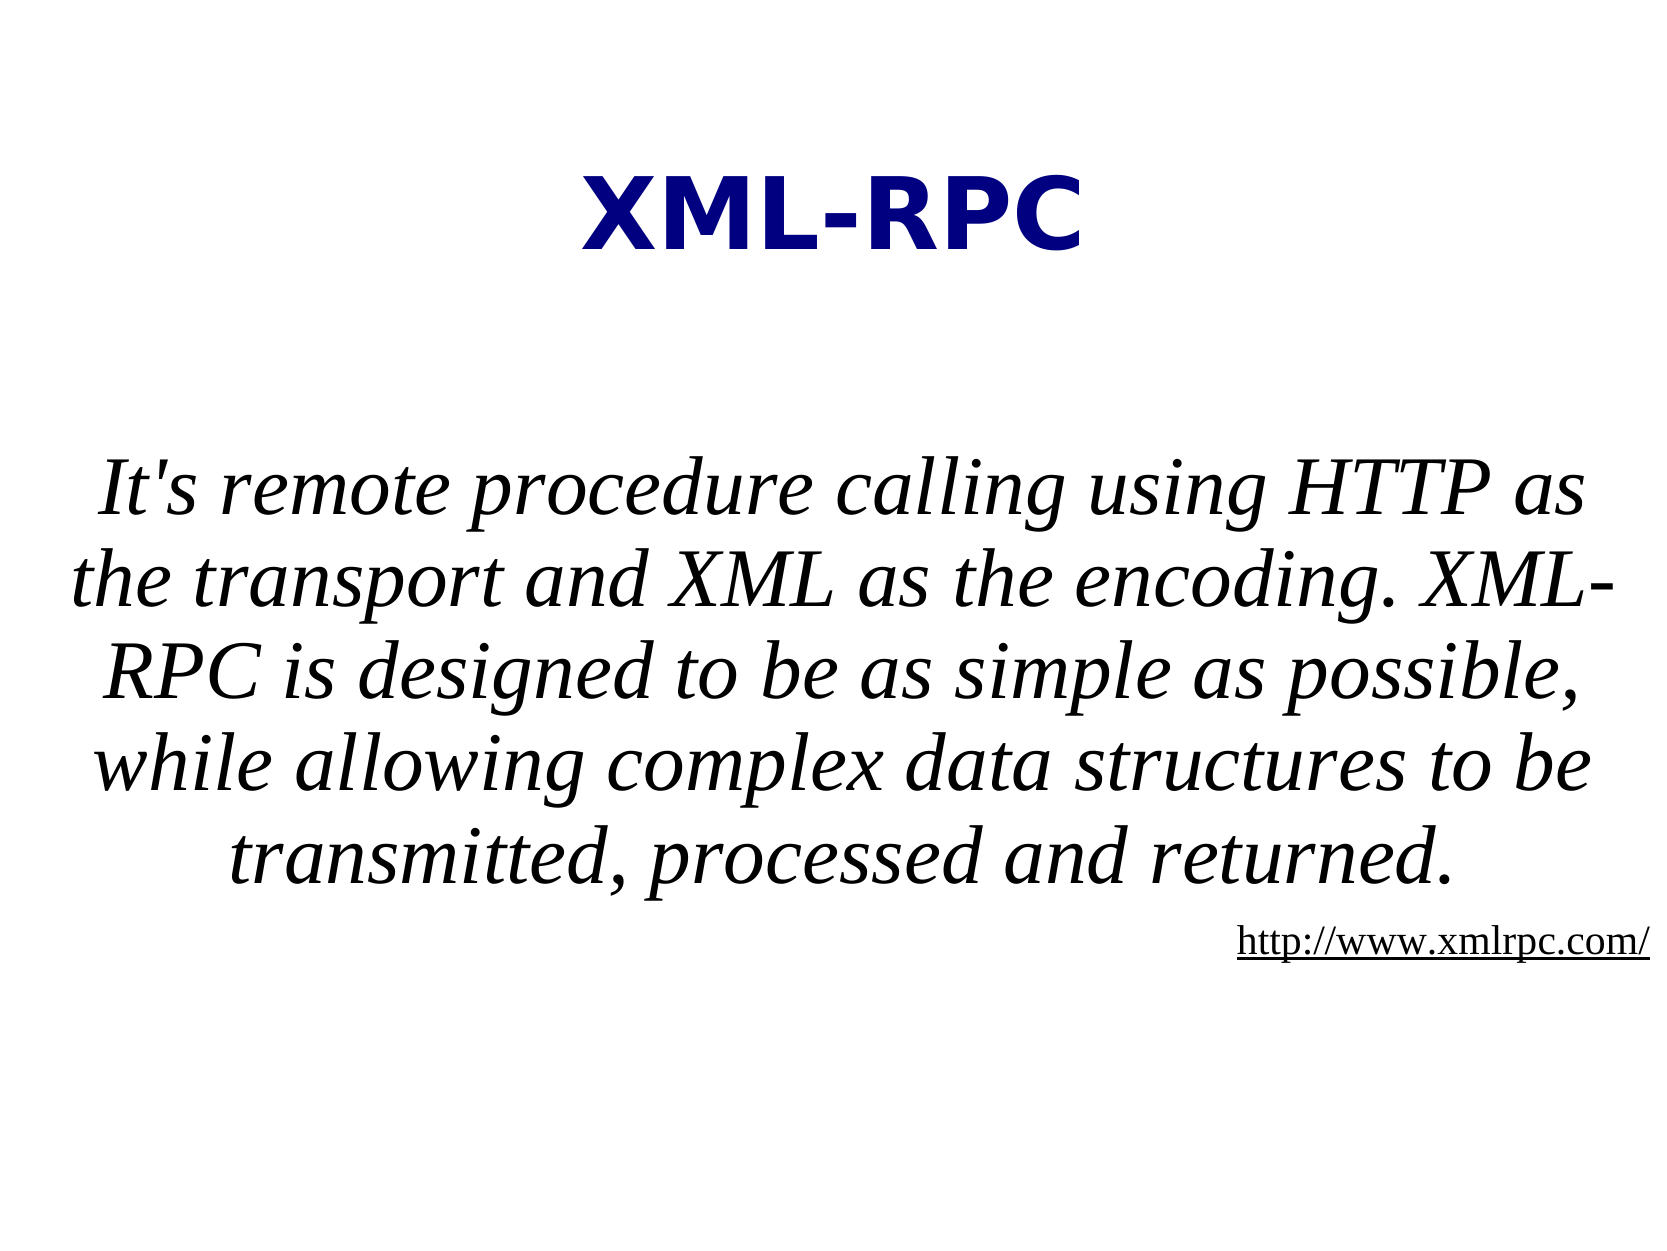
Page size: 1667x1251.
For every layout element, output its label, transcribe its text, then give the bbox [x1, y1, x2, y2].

title XML-RPC [124, 118, 1542, 300]
subtitle It's remote procedure calling using HTTP as the transport and XML as the encoding. XML-RPC is designed to be as simple as possible, while allowing complex data structures to be transmitted, processed and returned. http://www.xmlrpc.com/ [37, 300, 1651, 1104]
